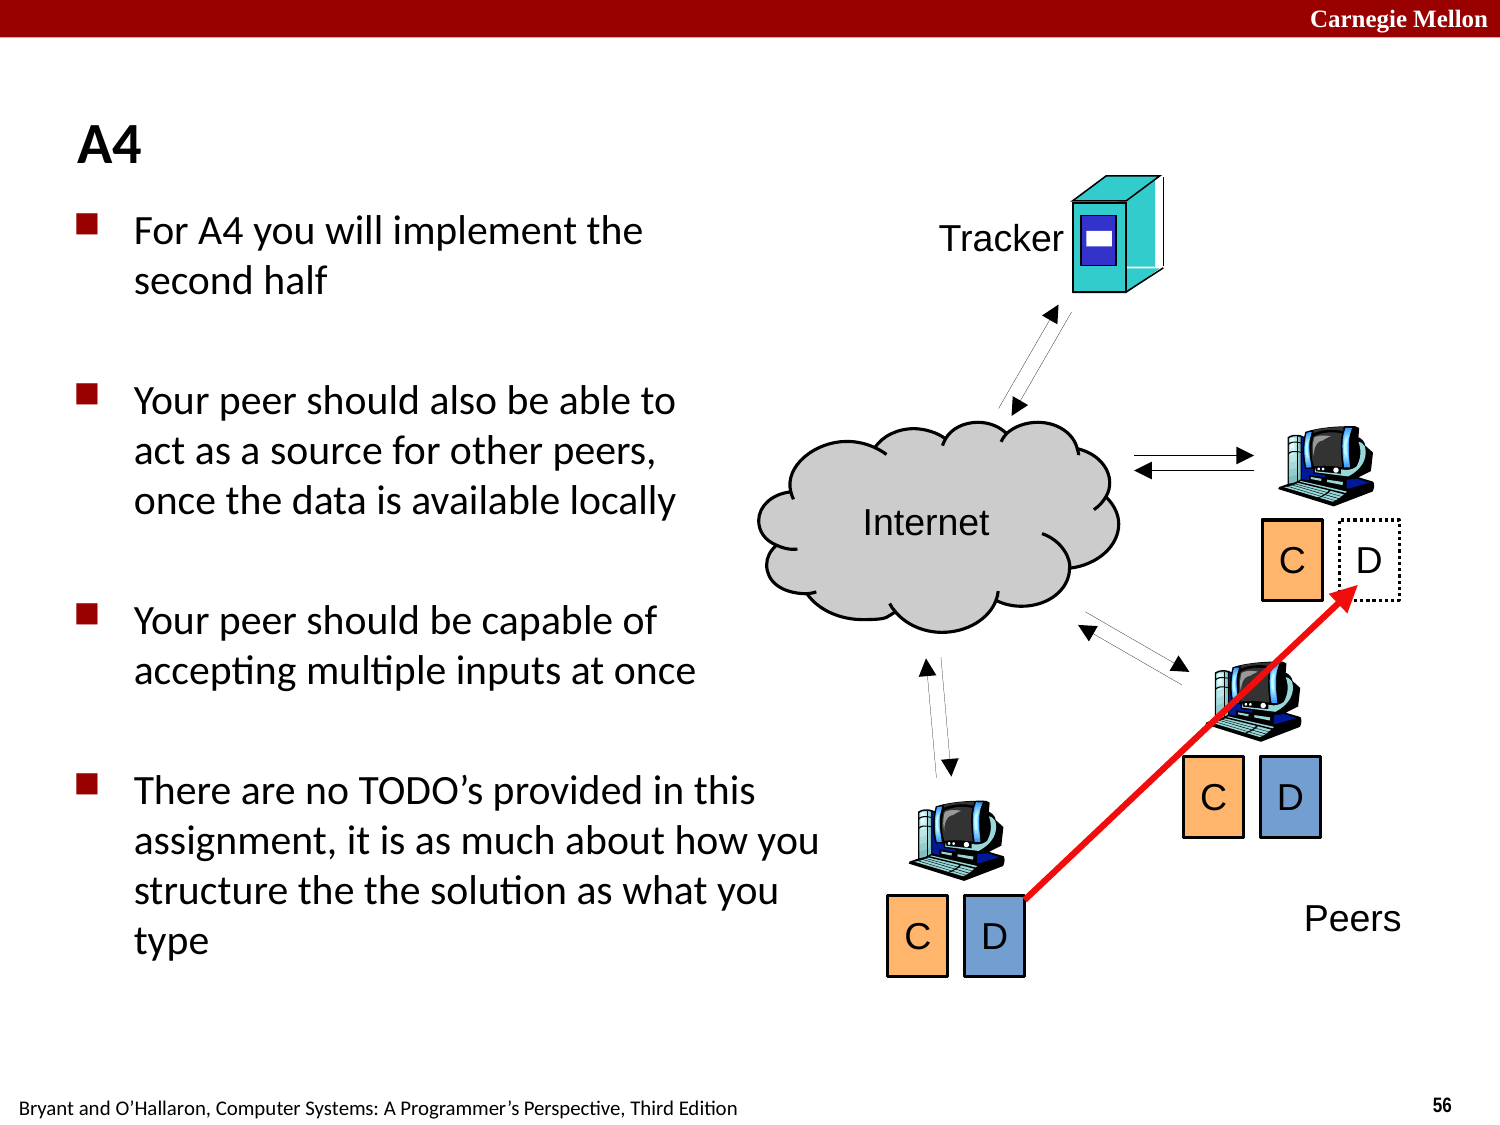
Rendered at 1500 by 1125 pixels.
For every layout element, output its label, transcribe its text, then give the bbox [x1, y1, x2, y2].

text_box D [1260, 756, 1321, 838]
chart [1205, 660, 1303, 742]
text_box D [964, 895, 1025, 977]
title A4 [62, 93, 1297, 188]
text_box Internet [758, 422, 1119, 633]
text_box Peers [1247, 880, 1458, 956]
text_box C [1183, 756, 1244, 838]
text_box C [887, 895, 948, 977]
list For A4 you will implement the second half Your peer should also be able to act as a source for other peers, once the data is available locally Your peer should be capable of accepting multiple inputs at once There are no TODO’s provided in this assignment, it is as much about how you structure the the solution as what you type [62, 195, 1358, 631]
text_box D [1339, 519, 1400, 601]
chart [908, 800, 1007, 881]
text_box C [1262, 519, 1323, 601]
text_box [1072, 175, 1160, 294]
text_box Tracker [896, 200, 1107, 276]
chart [1278, 425, 1376, 507]
chart [1205, 660, 1272, 724]
